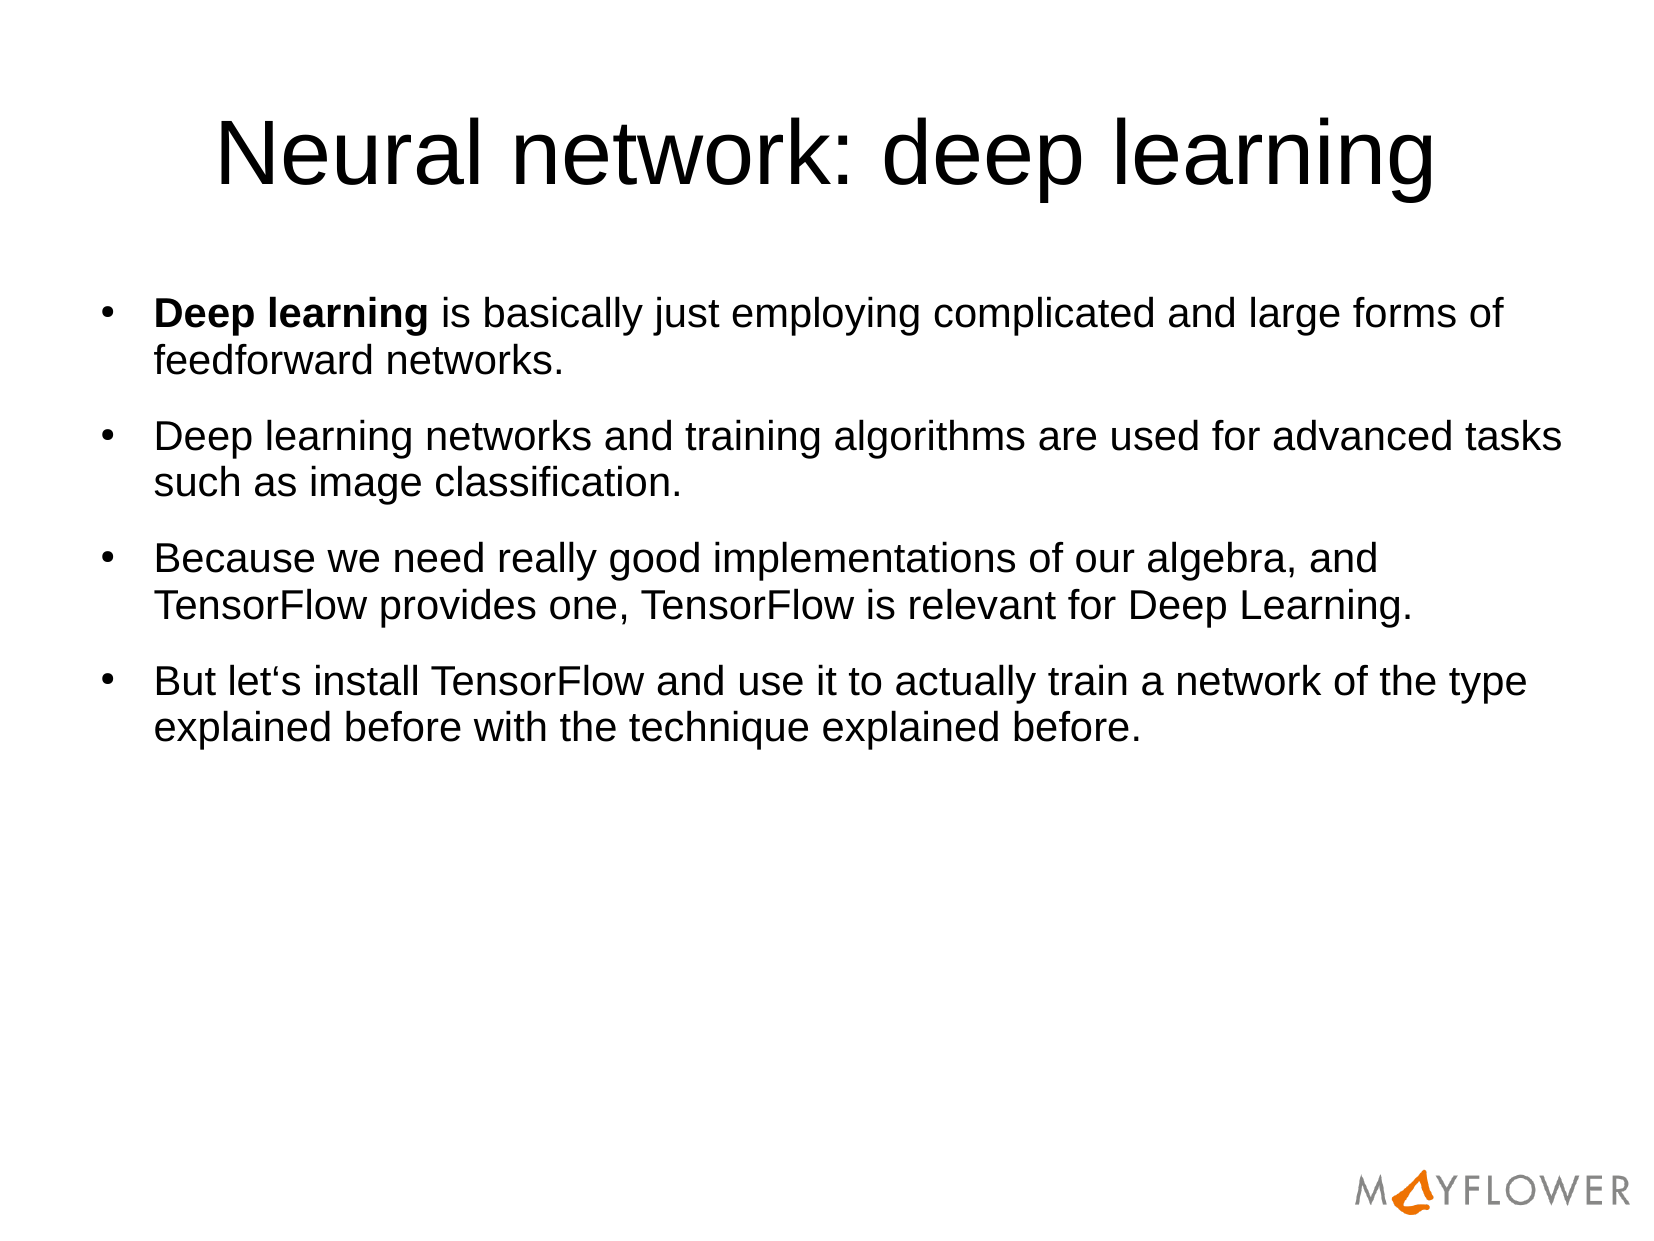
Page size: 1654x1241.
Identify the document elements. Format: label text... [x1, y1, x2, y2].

picture [1355, 1169, 1630, 1215]
title Neural network: deep learning [82, 49, 1571, 257]
list Deep learning is basically just employing complicated and large forms of feedforward networks. Deep learning networks and training algorithms are used for advanced tasks such as image classification. Because we need really good implementations of our algebra, and TensorFlow provides one, TensorFlow is relevant for Deep Learning. But let‘s install TensorFlow and use it to actually train a network of the type explained before with the technique explained before. [82, 290, 1571, 1010]
